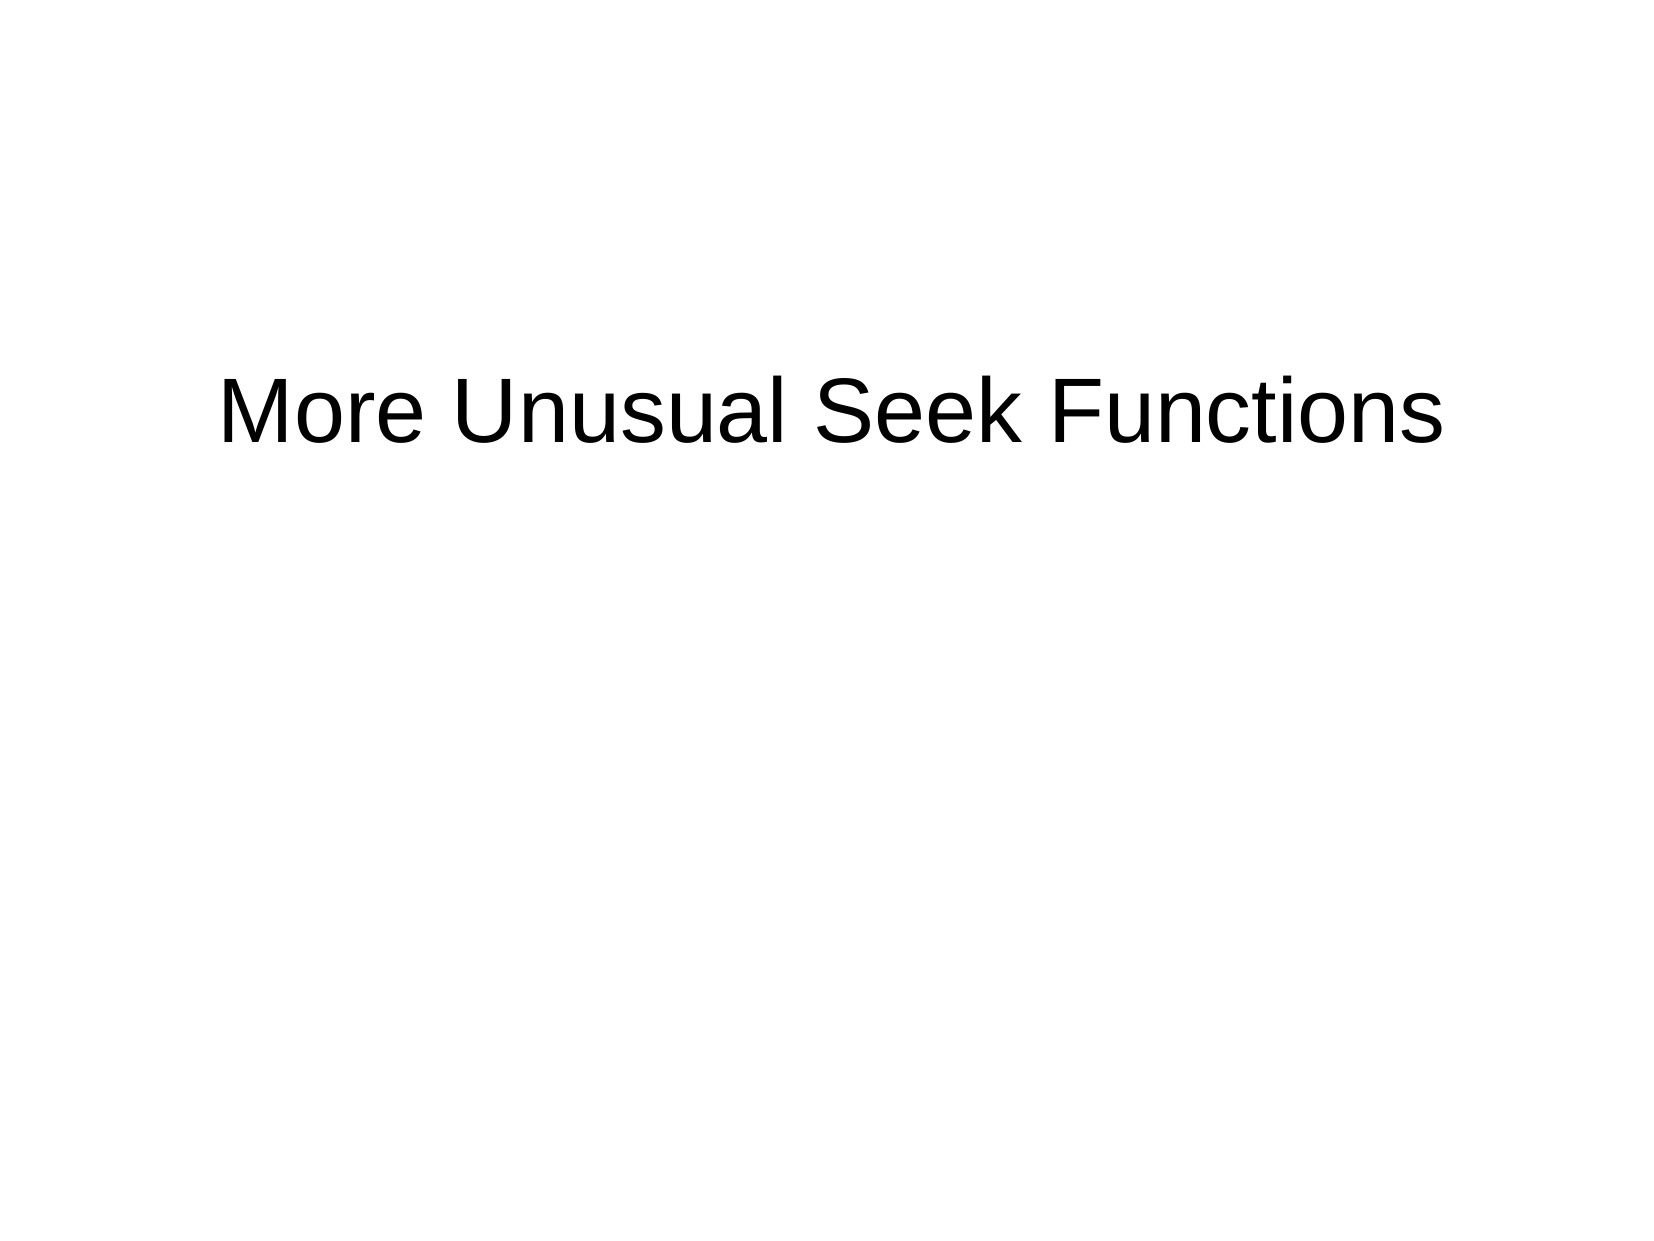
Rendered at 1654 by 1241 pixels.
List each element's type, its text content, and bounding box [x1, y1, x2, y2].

title More Unusual Seek Functions [88, 307, 1577, 515]
